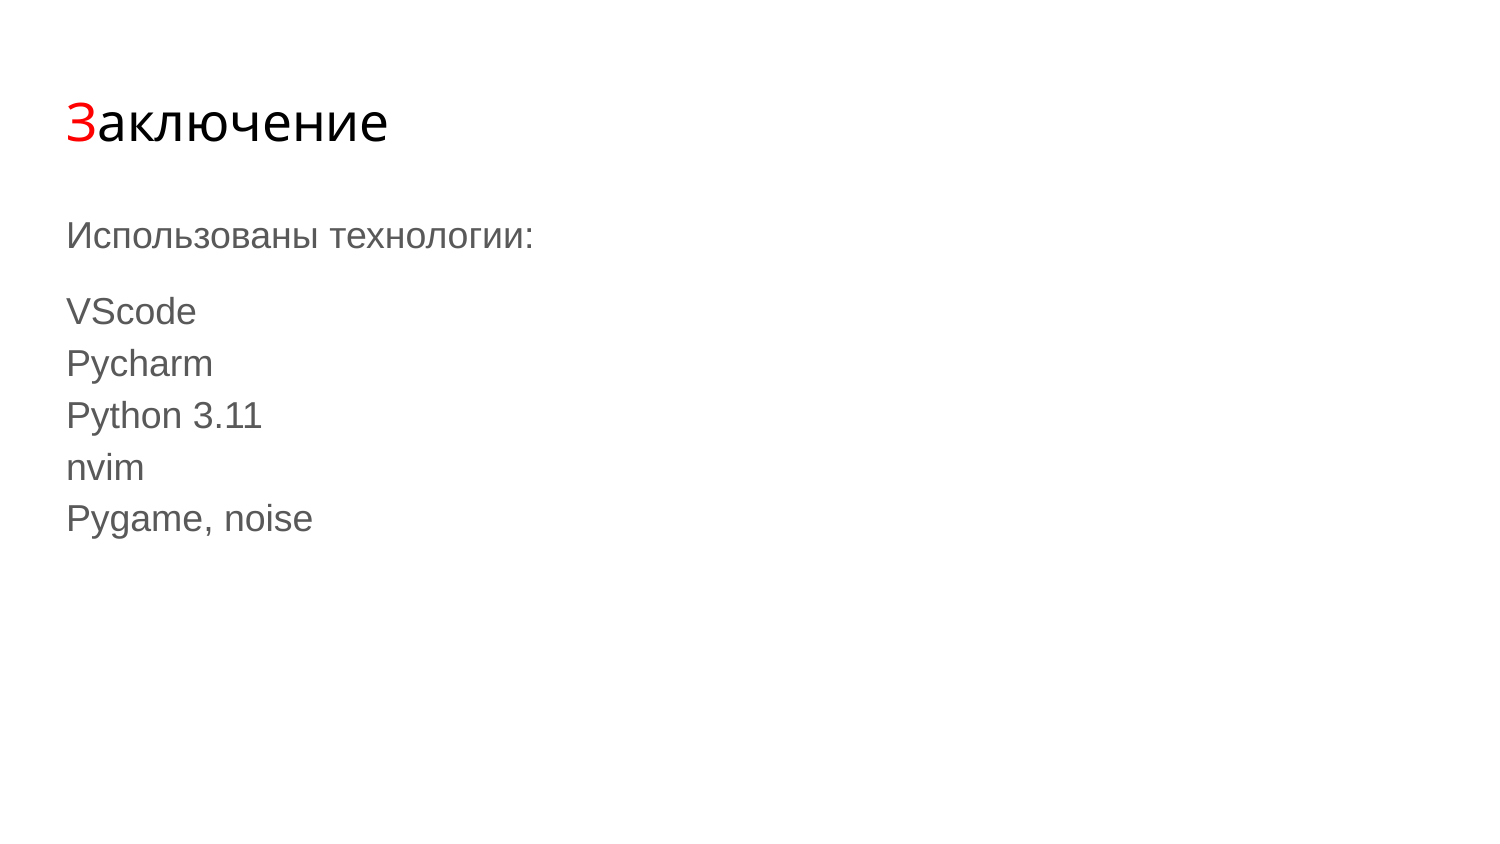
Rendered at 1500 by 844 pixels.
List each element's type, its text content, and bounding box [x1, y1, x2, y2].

title Заключение [51, 72, 1449, 167]
list Использованы технологии: VScode Pycharm Python 3.11 nvim Pygame, noise [51, 189, 1449, 750]
